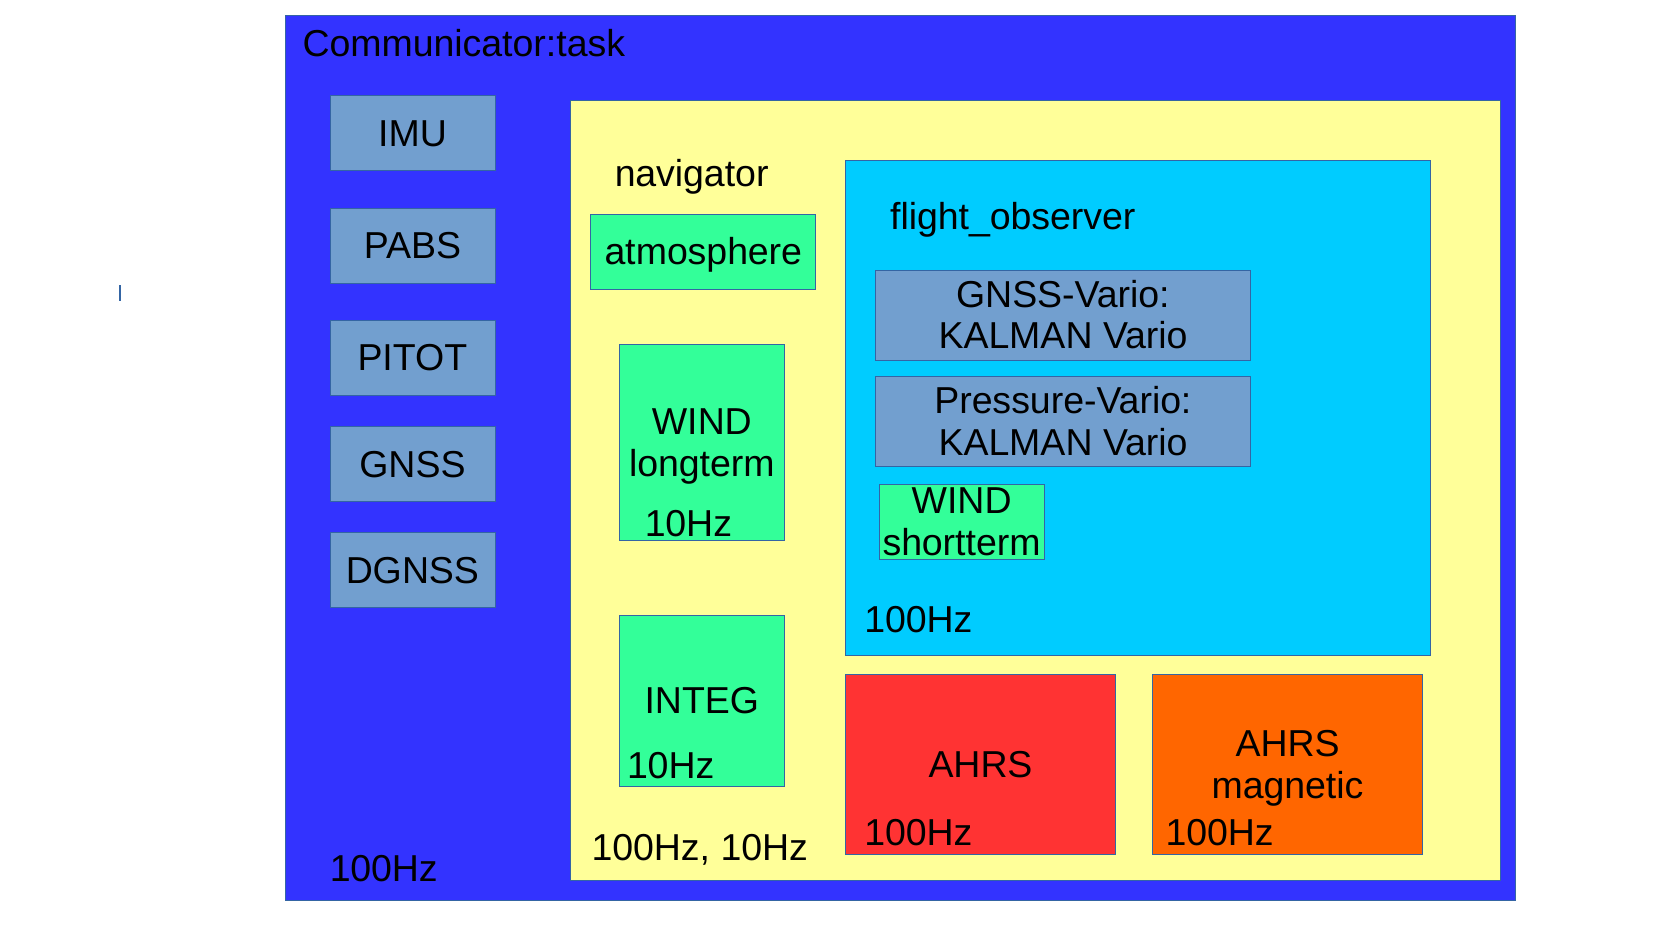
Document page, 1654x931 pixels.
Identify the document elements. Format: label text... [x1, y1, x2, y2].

text_box atmosphere [590, 214, 816, 290]
text_box 100Hz [1150, 803, 1289, 861]
text_box PABS [330, 208, 496, 284]
text_box IMU [330, 95, 496, 171]
text_box Pressure-Vario: KALMAN Vario [875, 376, 1251, 467]
text_box WIND shortterm [879, 484, 1045, 560]
text_box [285, 15, 1516, 901]
text_box flight_observer [875, 187, 1151, 245]
text_box AHRS [845, 674, 1116, 855]
text_box GNSS [330, 426, 496, 502]
text_box DGNSS [330, 532, 496, 608]
text_box AHRS magnetic [1152, 674, 1423, 855]
text_box INTEG [619, 615, 785, 787]
text_box 100Hz [315, 840, 453, 897]
text_box Communicator:task [287, 15, 661, 115]
text_box 100Hz [849, 803, 988, 861]
text_box 10Hz [630, 495, 747, 552]
text_box 100Hz, 10Hz [576, 819, 823, 876]
text_box navigator [600, 145, 784, 203]
text_box WIND longterm [619, 344, 785, 541]
text_box PITOT [330, 320, 496, 396]
text_box 100Hz [849, 590, 988, 648]
text_box GNSS-Vario: KALMAN Vario [875, 270, 1251, 361]
text_box 10Hz [612, 737, 730, 794]
